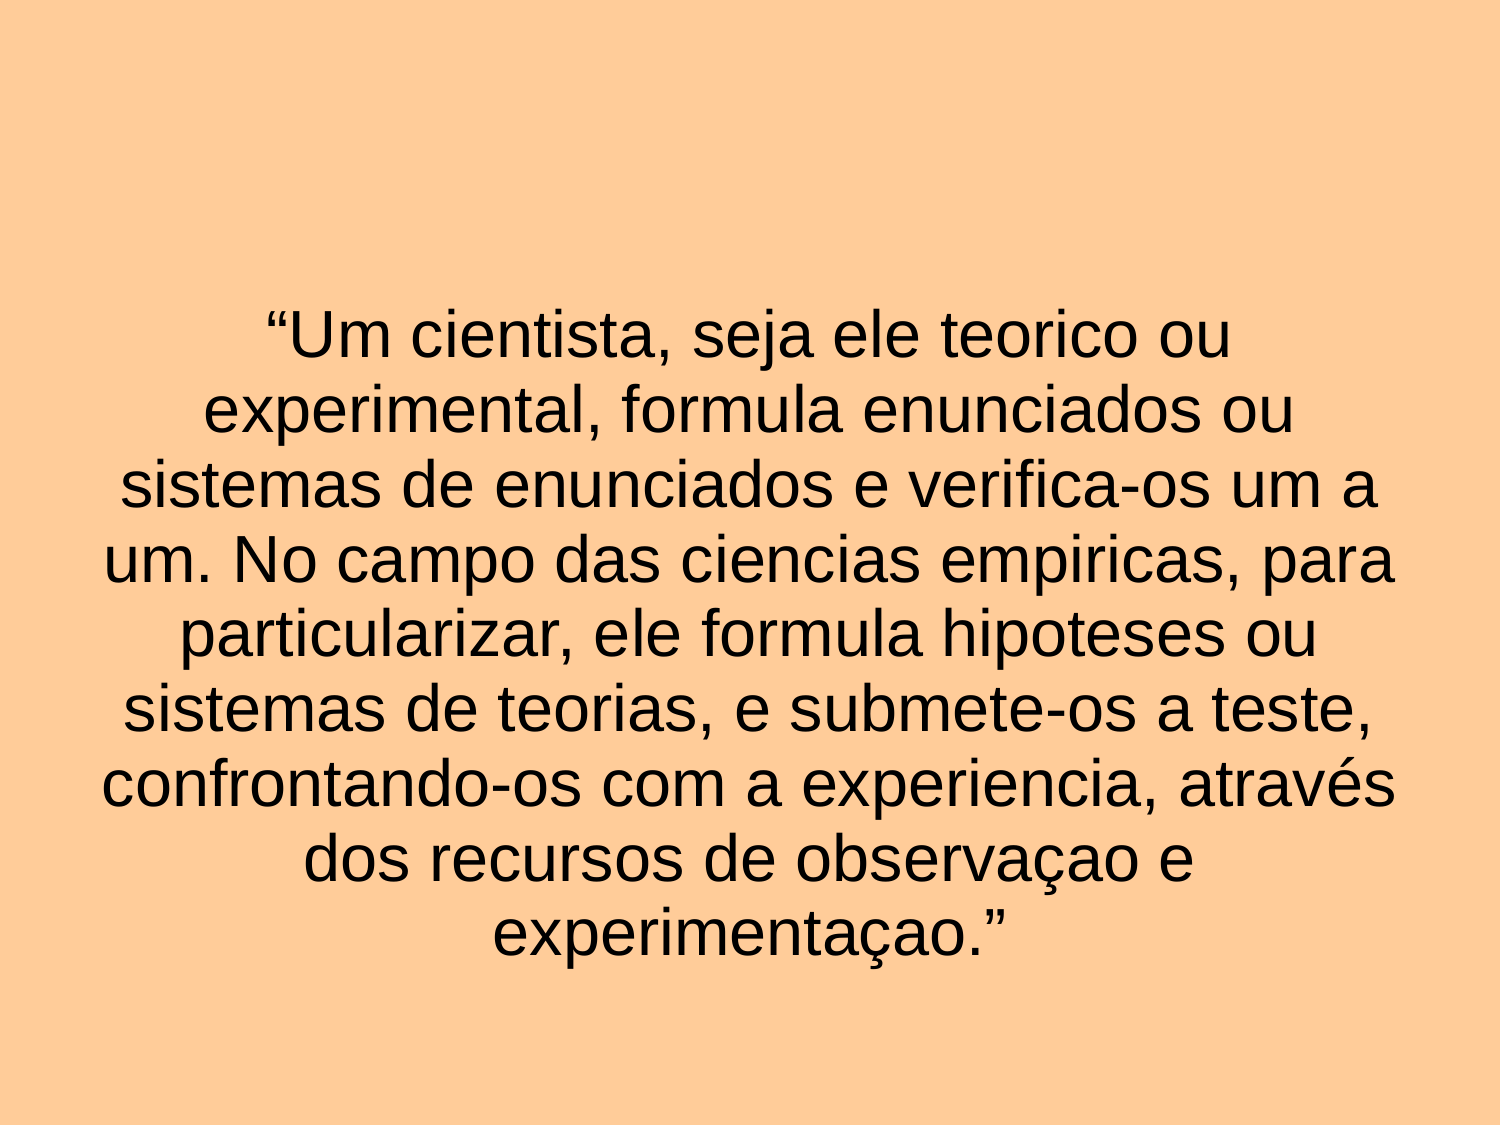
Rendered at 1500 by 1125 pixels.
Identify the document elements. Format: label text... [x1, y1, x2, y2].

subtitle “Um cientista, seja ele teorico ou experimental, formula enunciados ou sistemas de enunciados e verifica-os um a um. No campo das ciencias empiricas, para particularizar, ele formula hipoteses ou sistemas de teorias, e submete-os a teste, confrontando-os com a experiencia, através dos recursos de observaçao e experimentaçao.” [75, 269, 1425, 998]
